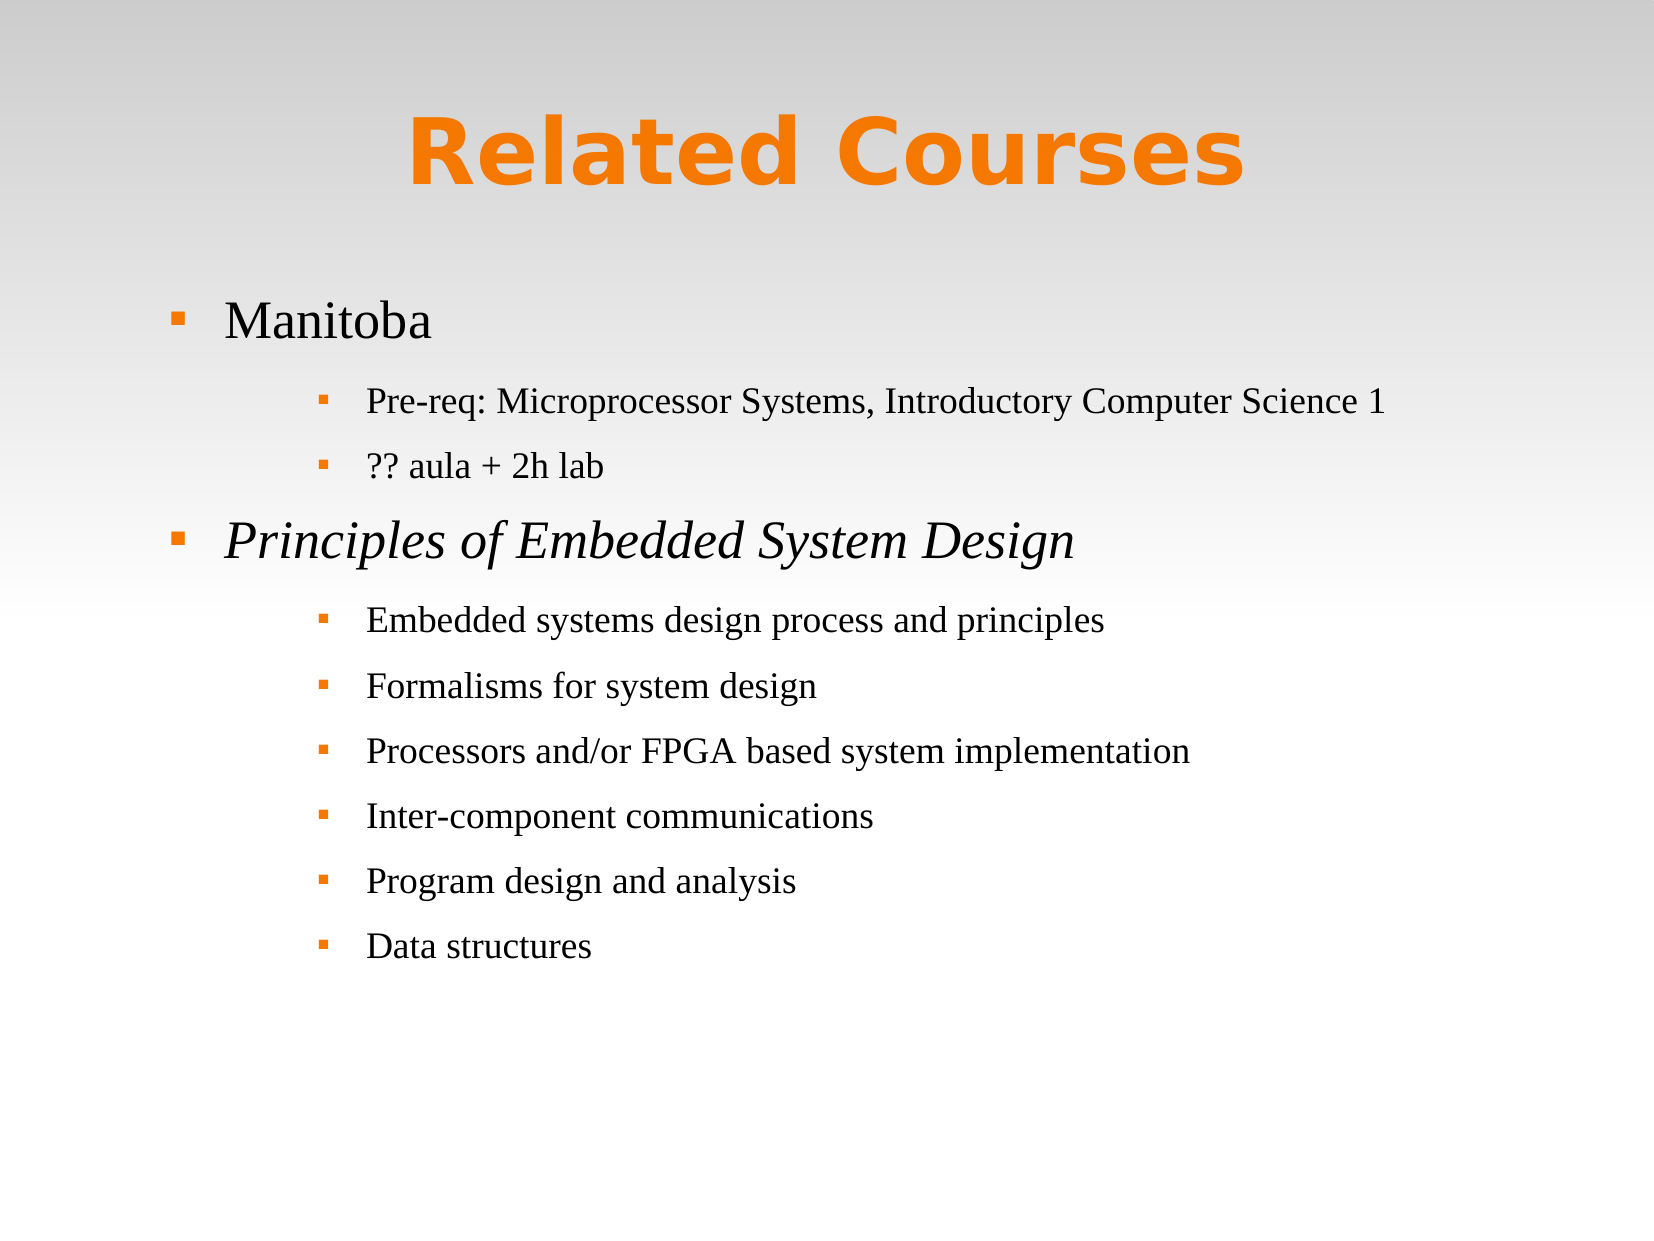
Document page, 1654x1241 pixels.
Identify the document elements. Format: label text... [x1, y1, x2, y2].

list Manitoba Pre-req: Microprocessor Systems, Introductory Computer Science 1 ?? aula + 2h lab Principles of Embedded System Design Embedded systems design process and principles Formalisms for system design Processors and/or FPGA based system implementation Inter-component communications Program design and analysis Data structures [82, 290, 1571, 1109]
title Related Courses [82, 49, 1571, 257]
